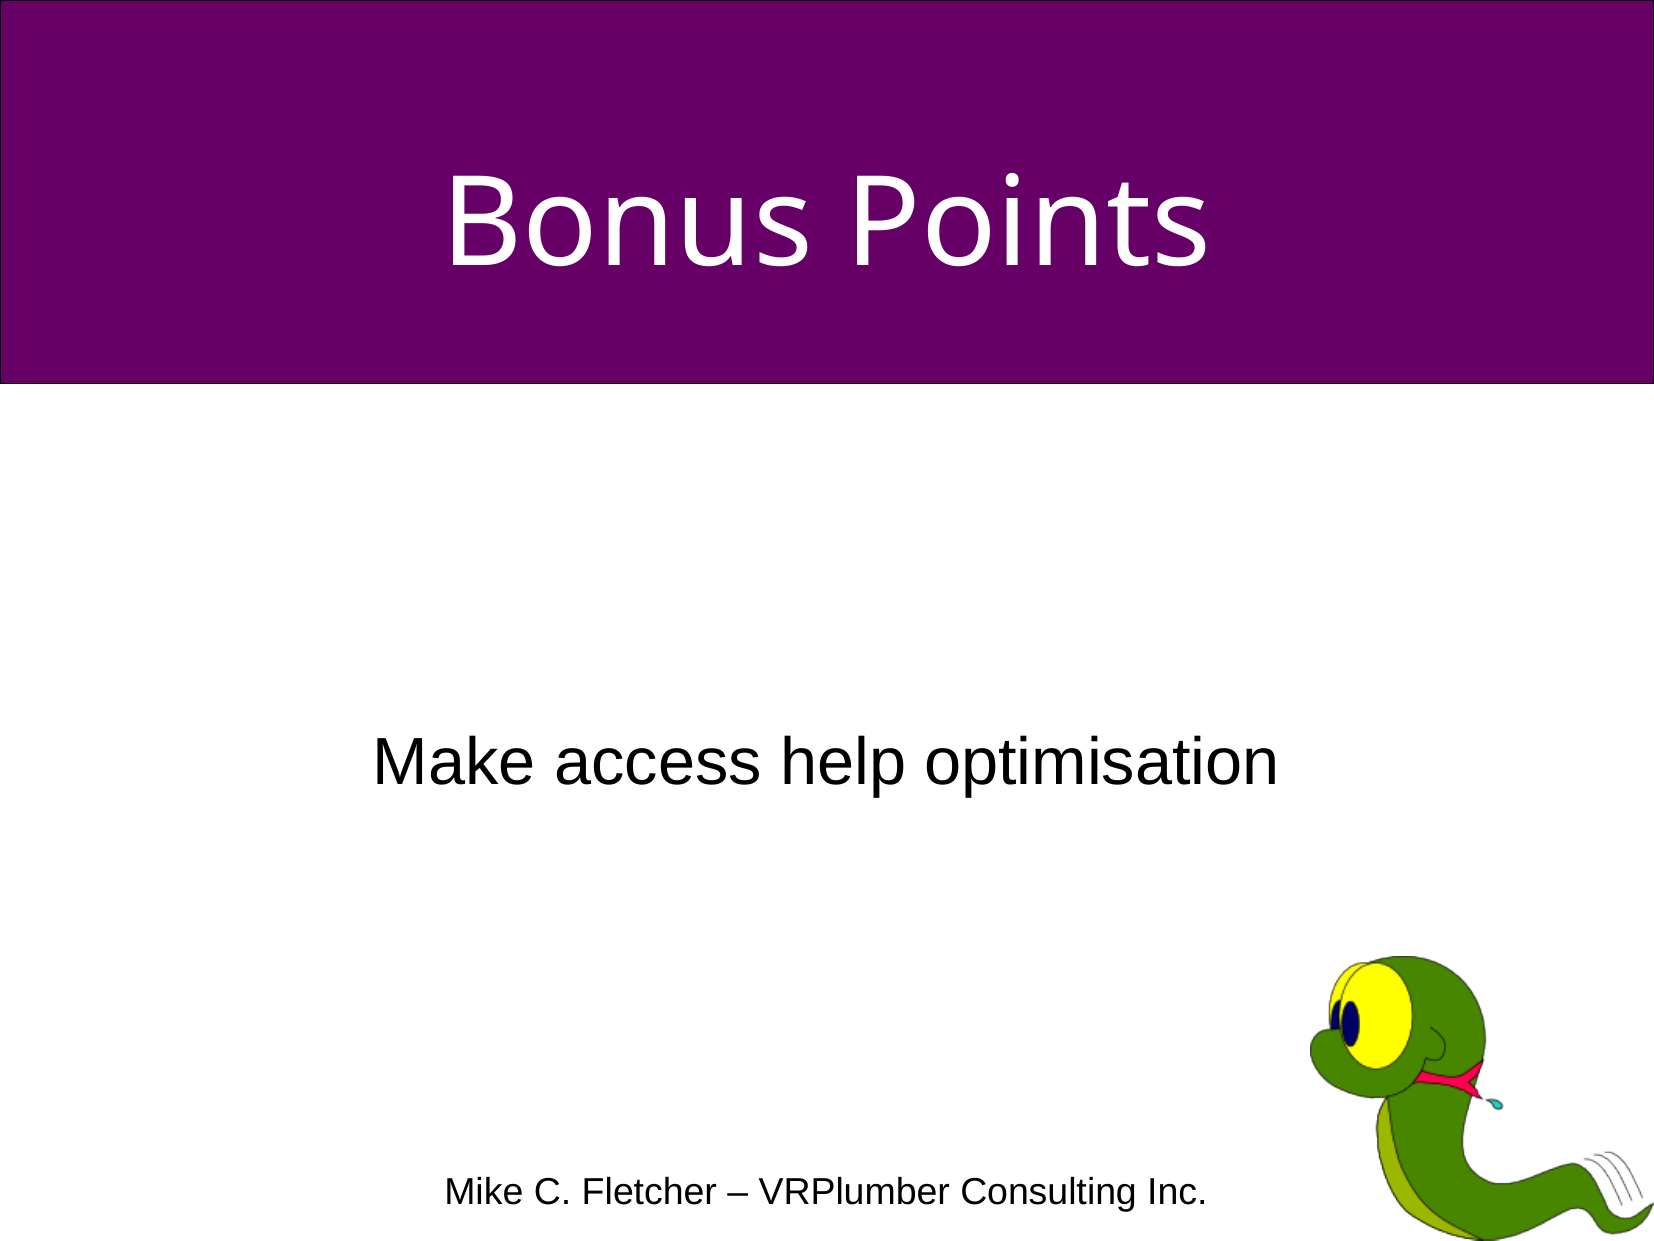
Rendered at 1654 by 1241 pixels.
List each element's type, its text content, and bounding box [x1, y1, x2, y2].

subtitle Make access help optimisation [82, 420, 1571, 1102]
picture [1310, 956, 1654, 1241]
title Bonus Points [82, 56, 1571, 377]
